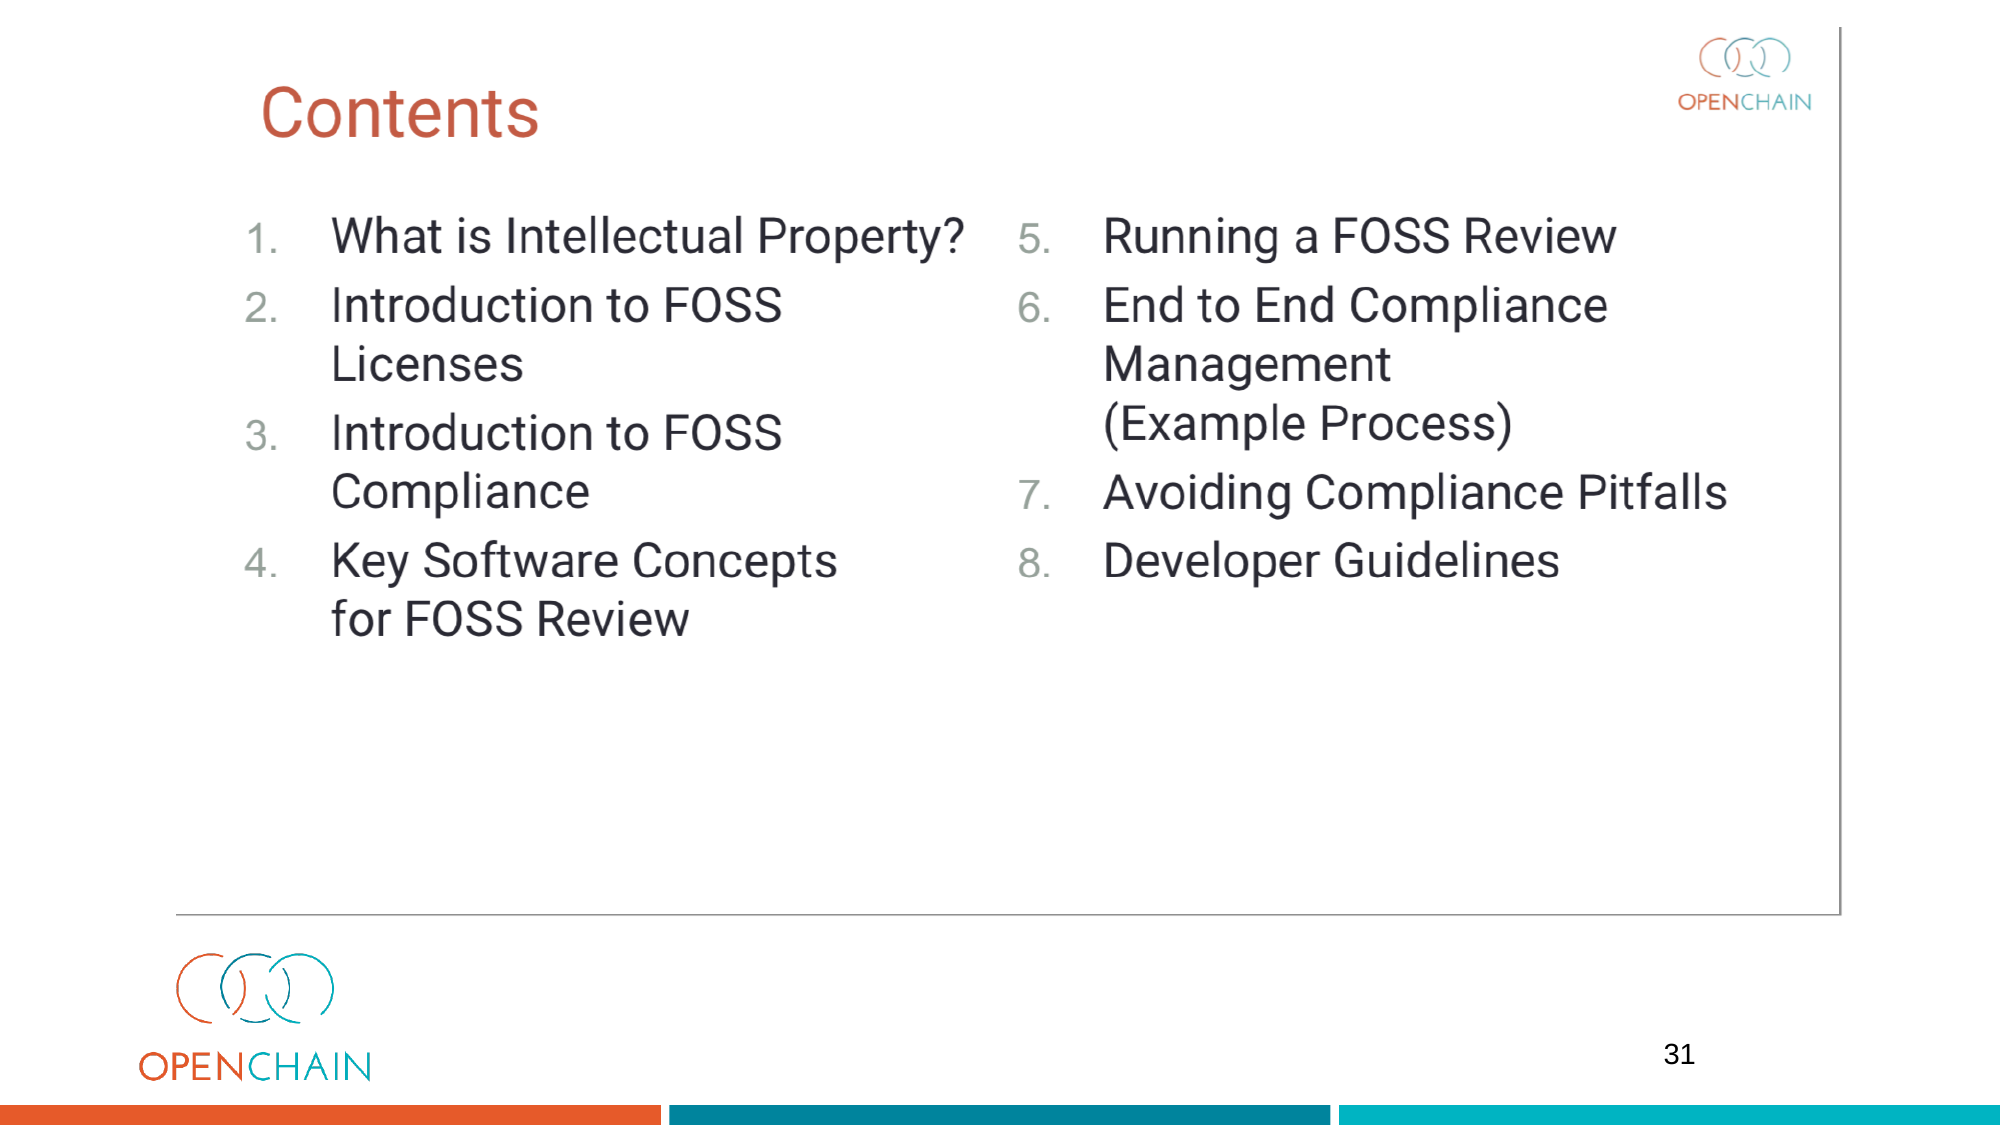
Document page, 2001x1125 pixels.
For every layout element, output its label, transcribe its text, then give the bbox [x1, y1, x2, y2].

picture [137, 951, 372, 1082]
slide_number <number> [1648, 1022, 1863, 1083]
picture [172, 23, 1839, 914]
